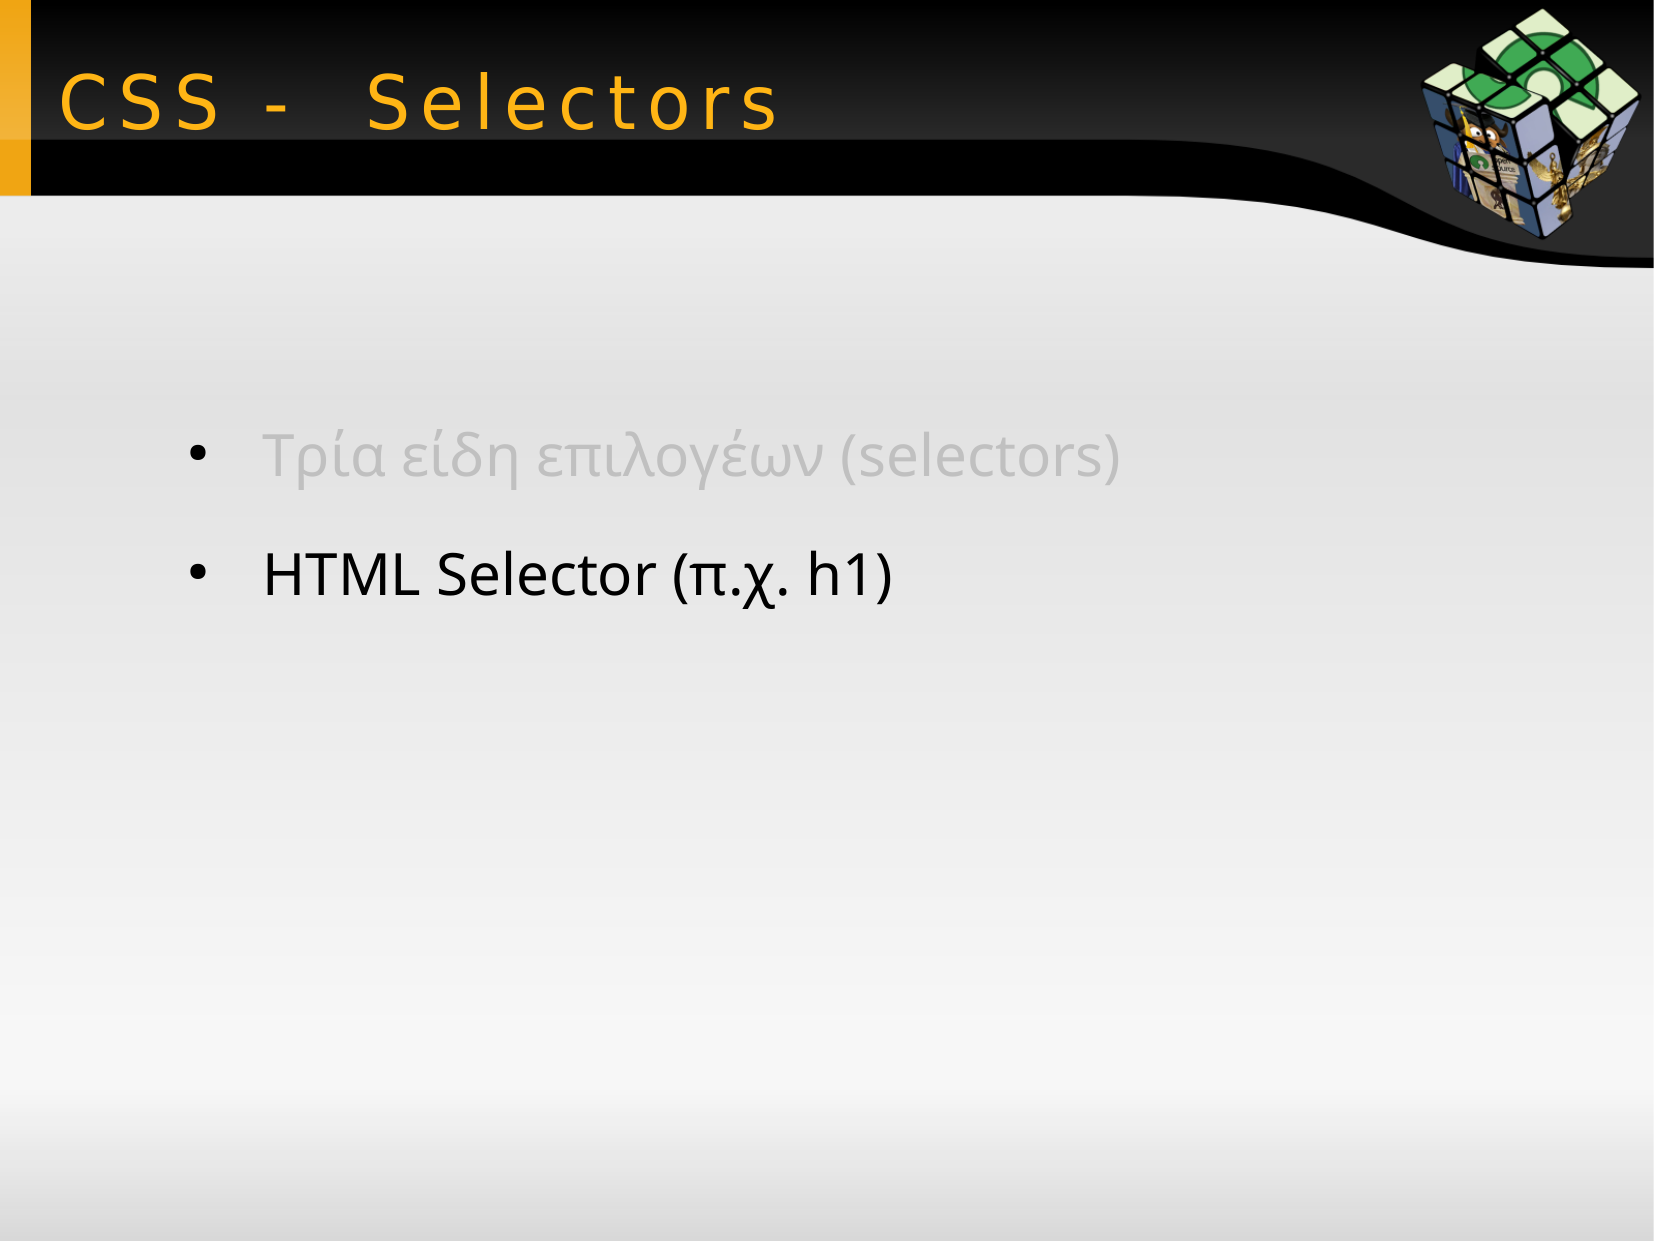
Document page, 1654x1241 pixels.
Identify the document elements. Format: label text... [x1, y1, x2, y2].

title CSS - Selectors [59, 29, 1270, 178]
subtitle Τρία είδη επιλογέων (selectors) HTML Selector (π.χ. h1) [187, 375, 1534, 1080]
picture [0, 0, 1654, 1241]
